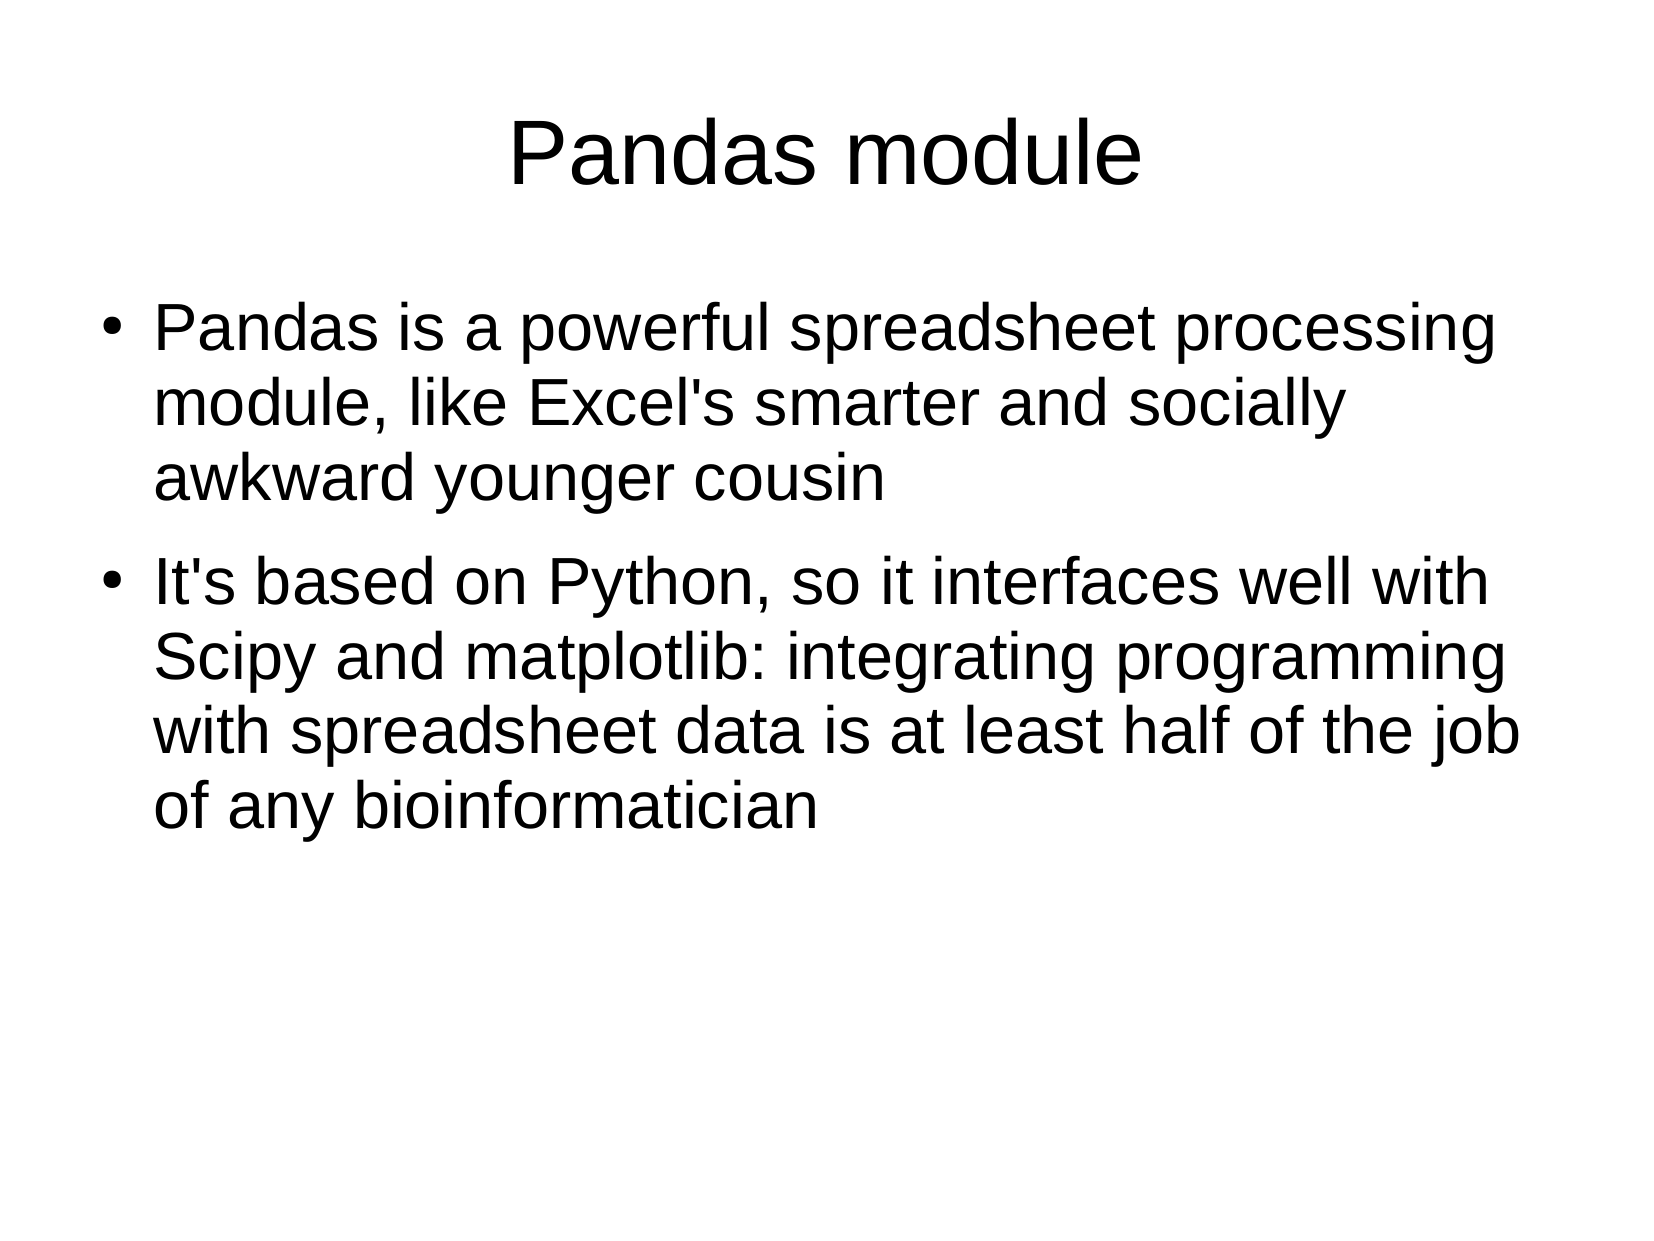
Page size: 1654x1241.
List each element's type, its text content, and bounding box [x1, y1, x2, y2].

title Pandas module [82, 49, 1571, 257]
list Pandas is a powerful spreadsheet processing module, like Excel's smarter and socially awkward younger cousin It's based on Python, so it interfaces well with Scipy and matplotlib: integrating programming with spreadsheet data is at least half of the job of any bioinformatician [82, 290, 1571, 1010]
